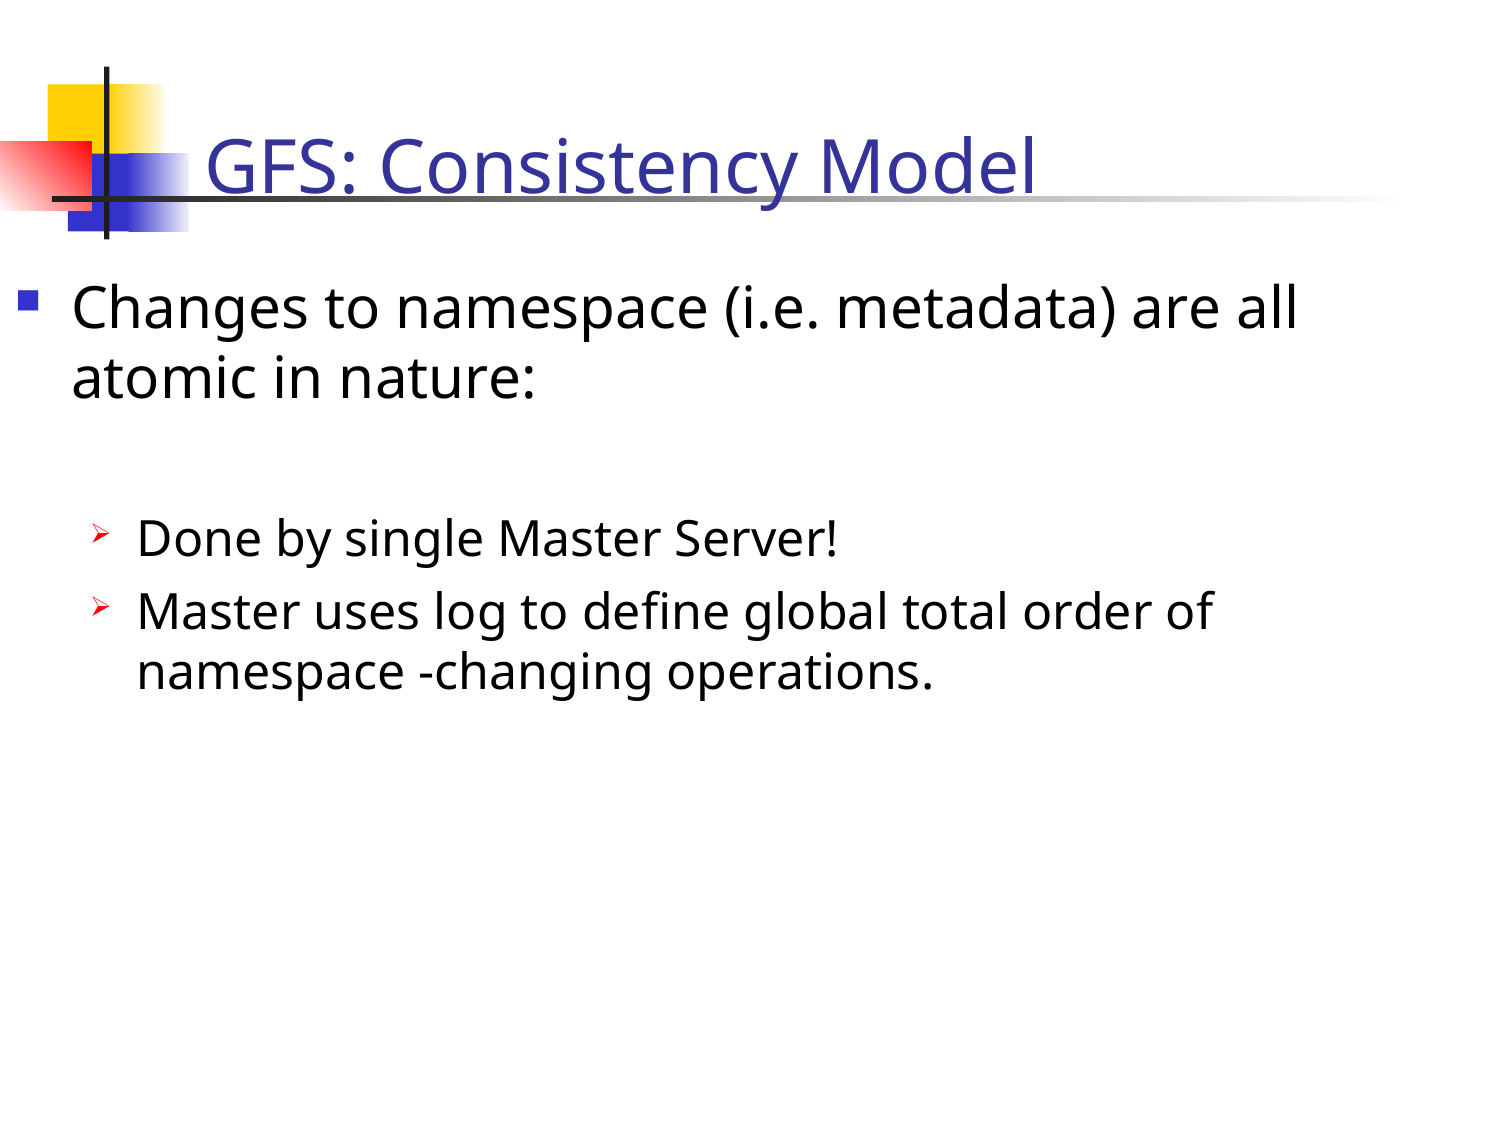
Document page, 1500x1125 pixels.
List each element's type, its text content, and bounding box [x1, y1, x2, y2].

text_box Changes to namespace (i.e. metadata) are all atomic in nature: Done by single Master Server! Master uses log to define global total order of namespace -changing operations. [0, 262, 1500, 1101]
text_box GFS: Consistency Model [189, 78, 1468, 216]
